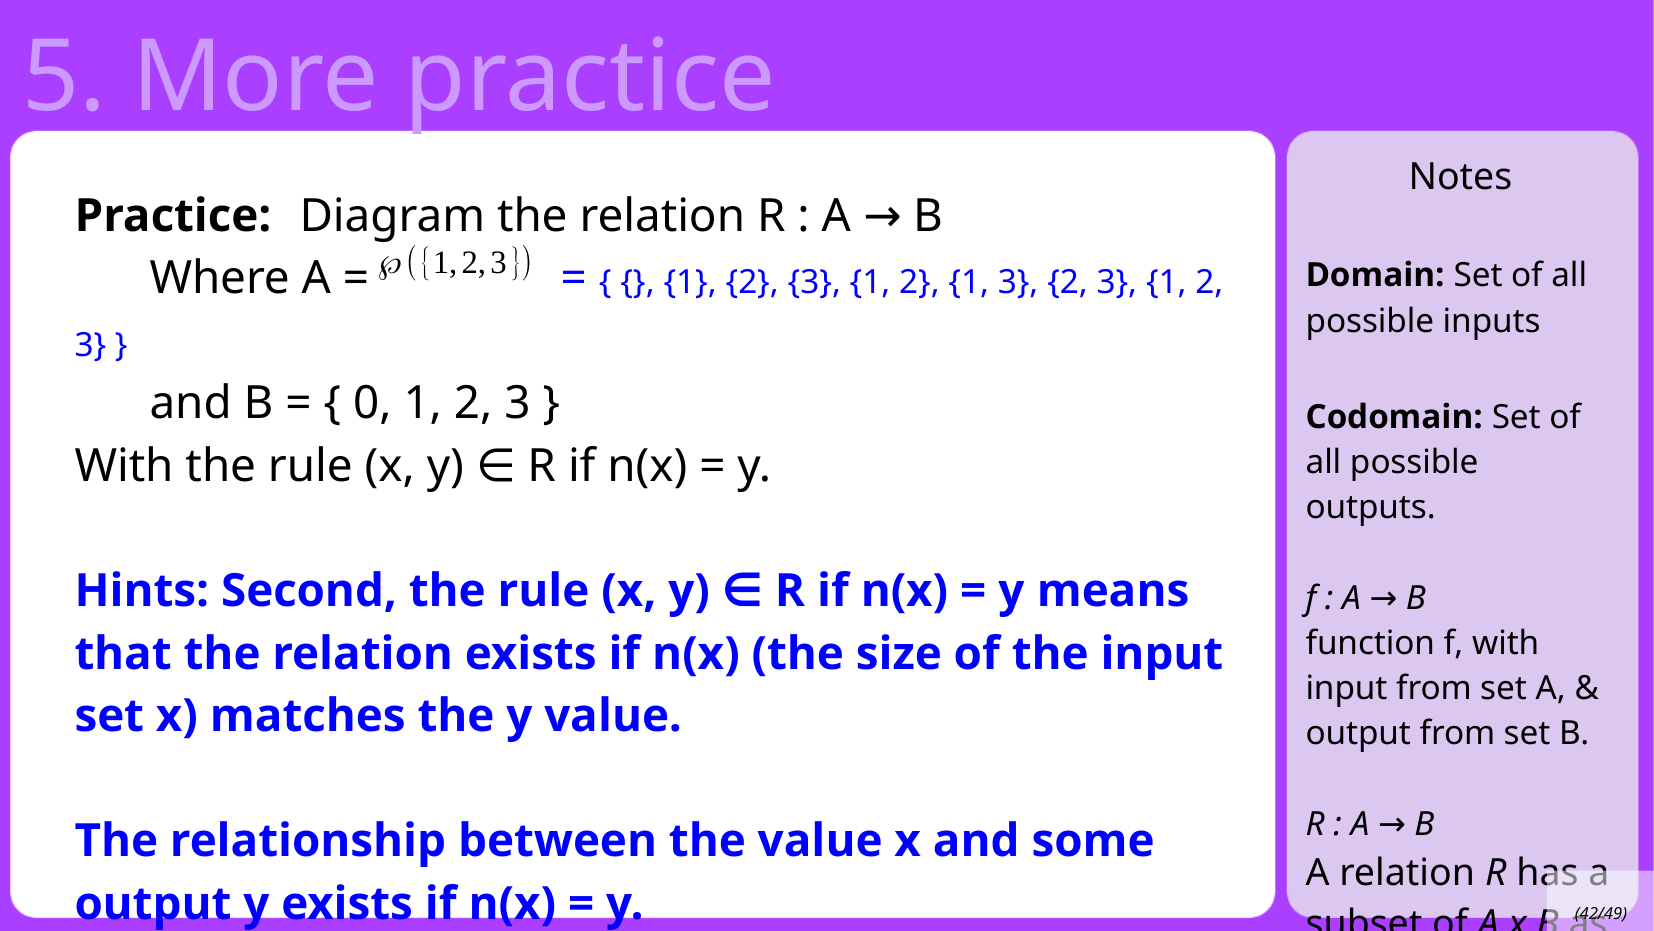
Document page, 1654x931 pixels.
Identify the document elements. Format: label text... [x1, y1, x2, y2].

picture [1352, 918, 1364, 931]
picture [0, 0, 1654, 931]
title 5. More practice [22, 13, 1511, 130]
text_box Notes Domain: Set of all possible inputs Codomain: Set of all possible outputs. f : A → B function f, with input from set A, & output from set B. R : A → B A relation R has a subset of A x B as its rule. [1290, 141, 1631, 819]
chart [369, 242, 541, 283]
text_box (<number>/49) [1546, 877, 1654, 931]
text_box Practice: Diagram the relation R : A → B Where A = = { {}, {1}, {2}, {3}, {1, 2}, {1, 3}, {2, 3}, {1, 2, 3} } and B = { 0, 1, 2, 3 } With the rule (x, y) ∈ R if n(x) = y. Hints: Second, the rule (x, y) ∈ R if n(x) = y means that the relation exists if n(x) (the size of the input set x) matches the y value. The relationship between the value x and some output y exists if n(x) = y. [74, 182, 1234, 749]
picture [1437, 918, 1449, 931]
picture [1485, 913, 1492, 925]
picture [1393, 918, 1403, 924]
